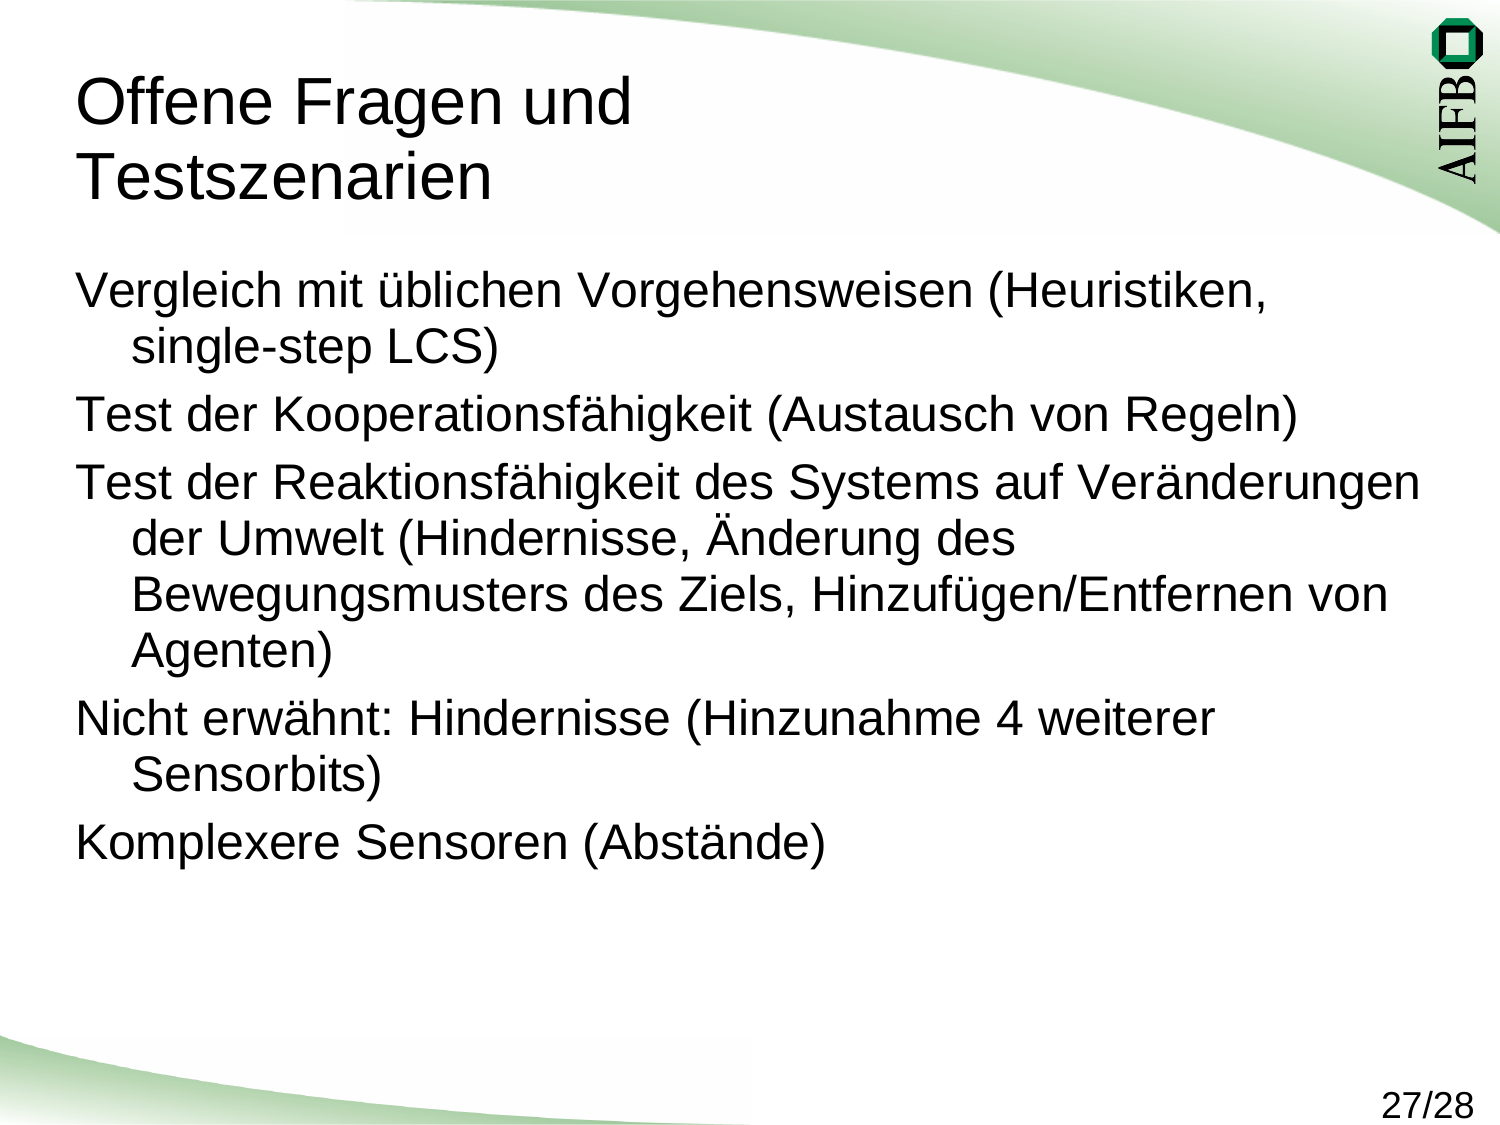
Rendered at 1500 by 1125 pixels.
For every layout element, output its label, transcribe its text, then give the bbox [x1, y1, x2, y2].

title Offene Fragen und Testszenarien [75, 45, 958, 233]
picture [345, 0, 1500, 234]
list Vergleich mit üblichen Vorgehensweisen (Heuristiken, single-step LCS) Test der Kooperationsfähigkeit (Austausch von Regeln) Test der Reaktionsfähigkeit des Systems auf Veränderungen der Umwelt (Hindernisse, Änderung des Bewegungsmusters des Ziels, Hinzufügen/Entfernen von Agenten) Nicht erwähnt: Hindernisse (Hinzunahme 4 weiterer Sensorbits) Komplexere Sensoren (Abstände) [75, 262, 1426, 1057]
picture [0, 1035, 751, 1125]
